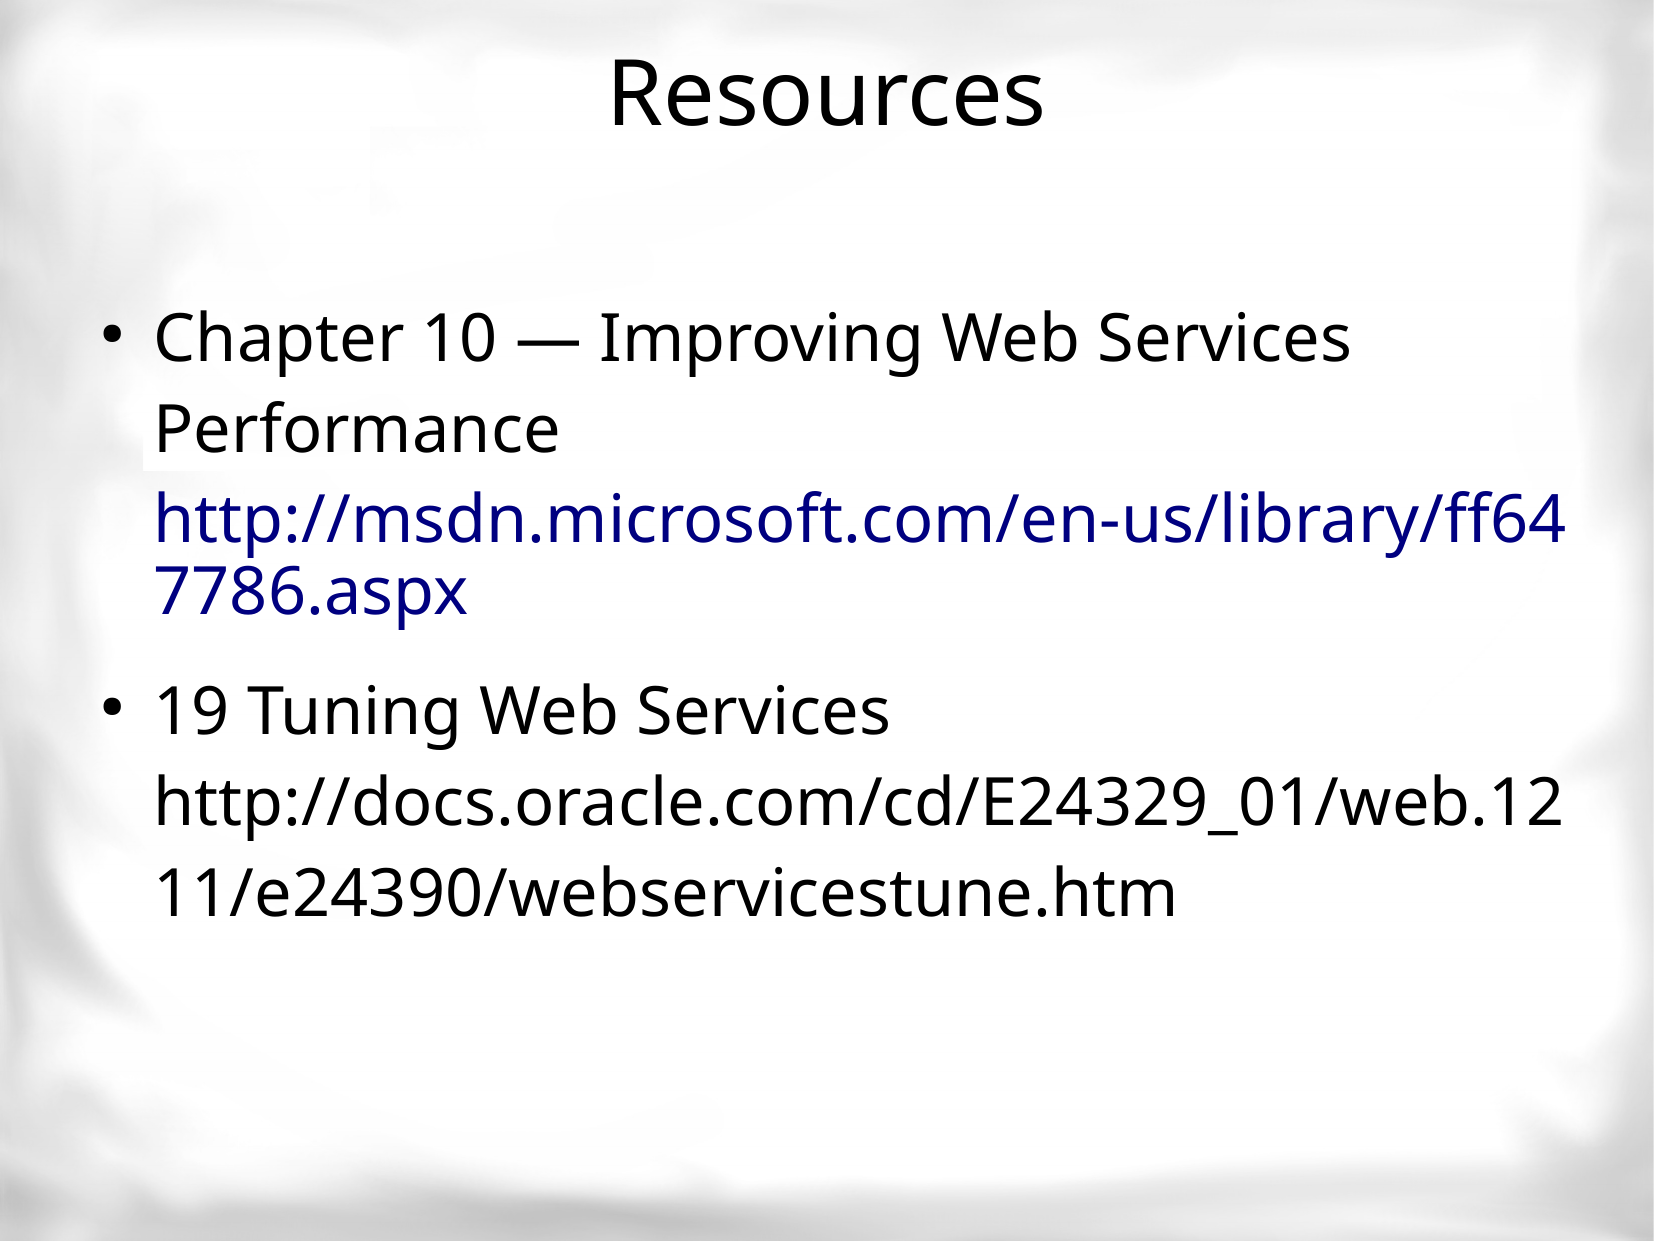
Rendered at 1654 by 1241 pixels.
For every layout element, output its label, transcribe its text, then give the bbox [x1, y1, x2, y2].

picture [0, 0, 1654, 1241]
list Chapter 10 — Improving Web Services Performance http://msdn.microsoft.com/en-us/library/ff647786.aspx 19 Tuning Web Services http://docs.oracle.com/cd/E24329_01/web.1211/e24390/webservicestune.htm [82, 290, 1571, 1010]
title Resources [82, 49, 1571, 257]
